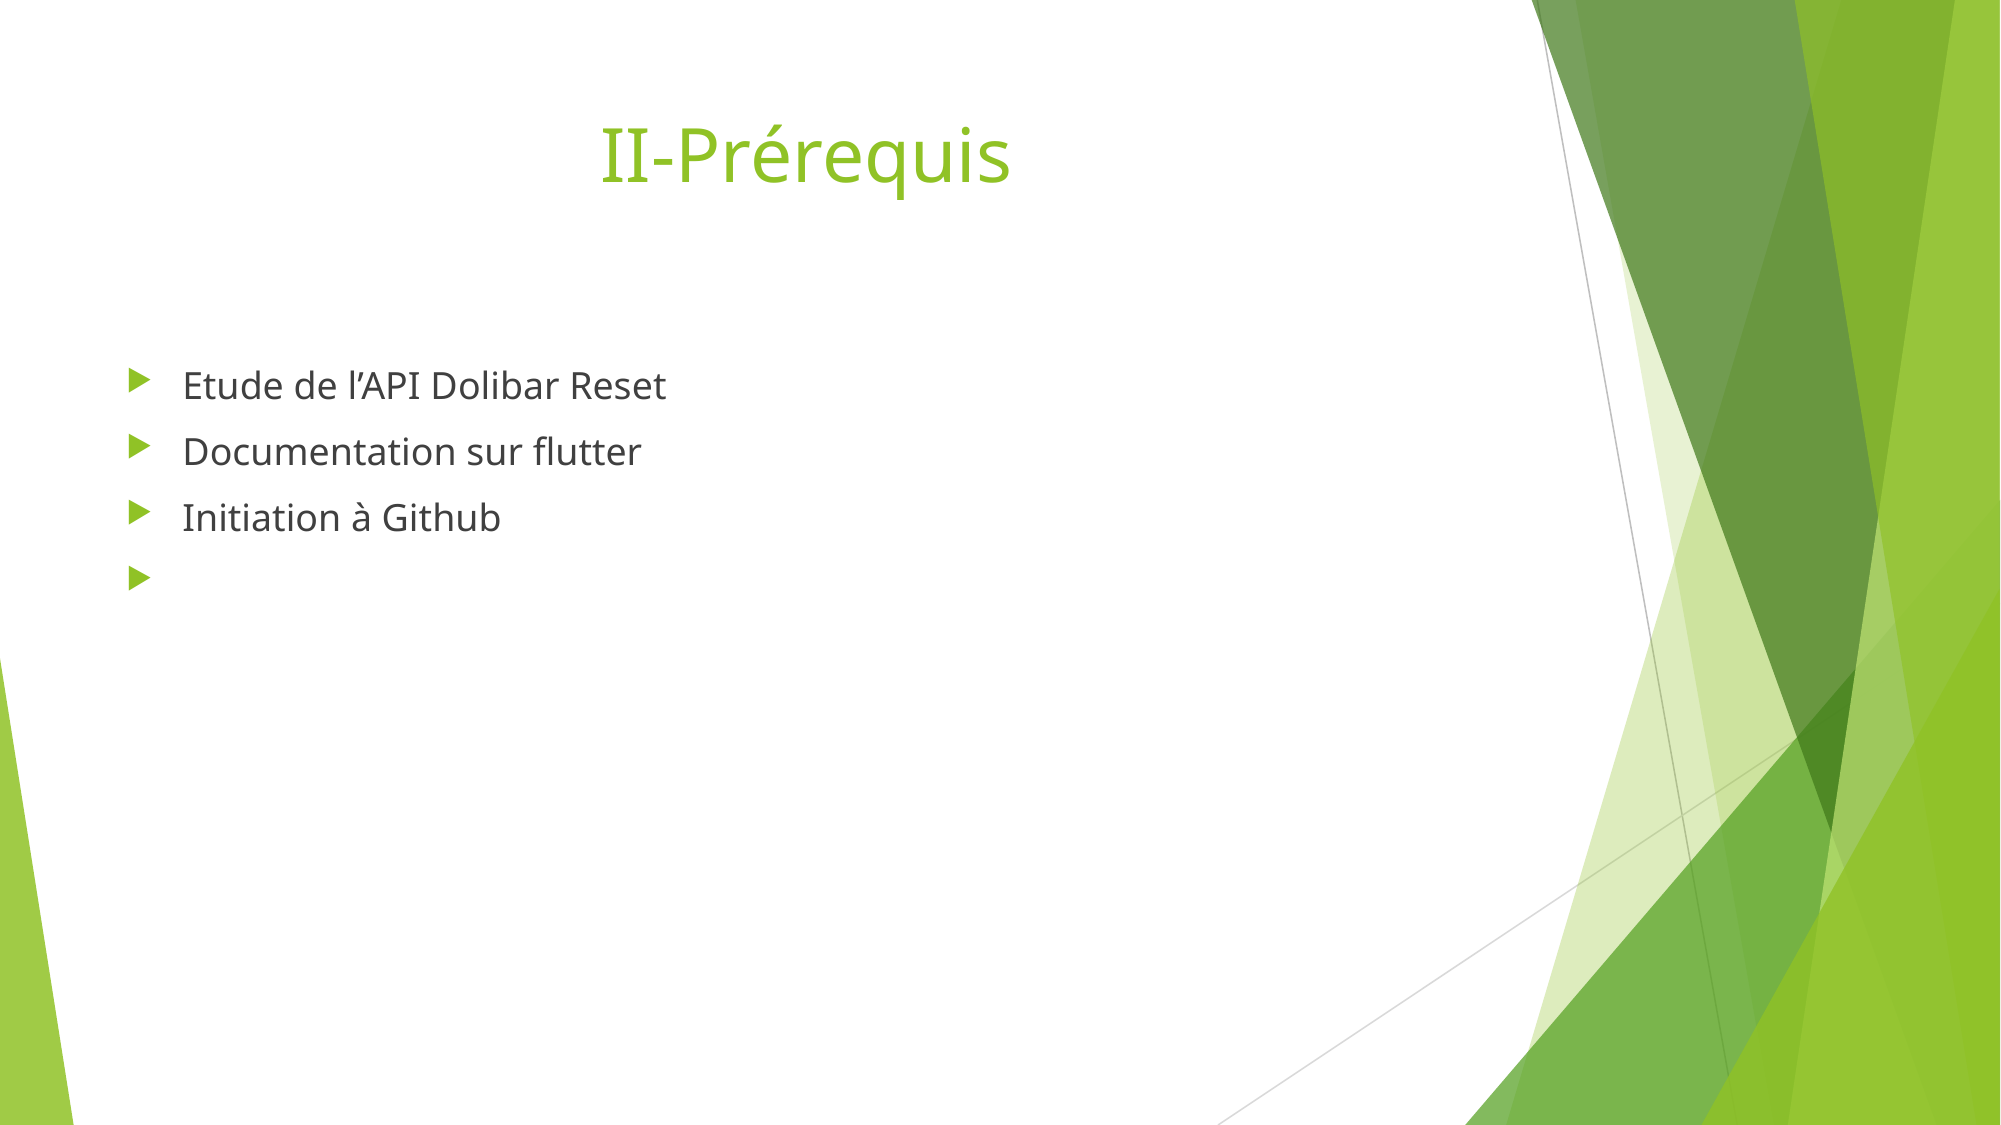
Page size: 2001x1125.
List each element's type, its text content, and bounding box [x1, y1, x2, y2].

title II-Prérequis [111, 99, 1522, 317]
list Etude de l’API Dolibar Reset Documentation sur flutter Initiation à Github [111, 354, 1522, 992]
